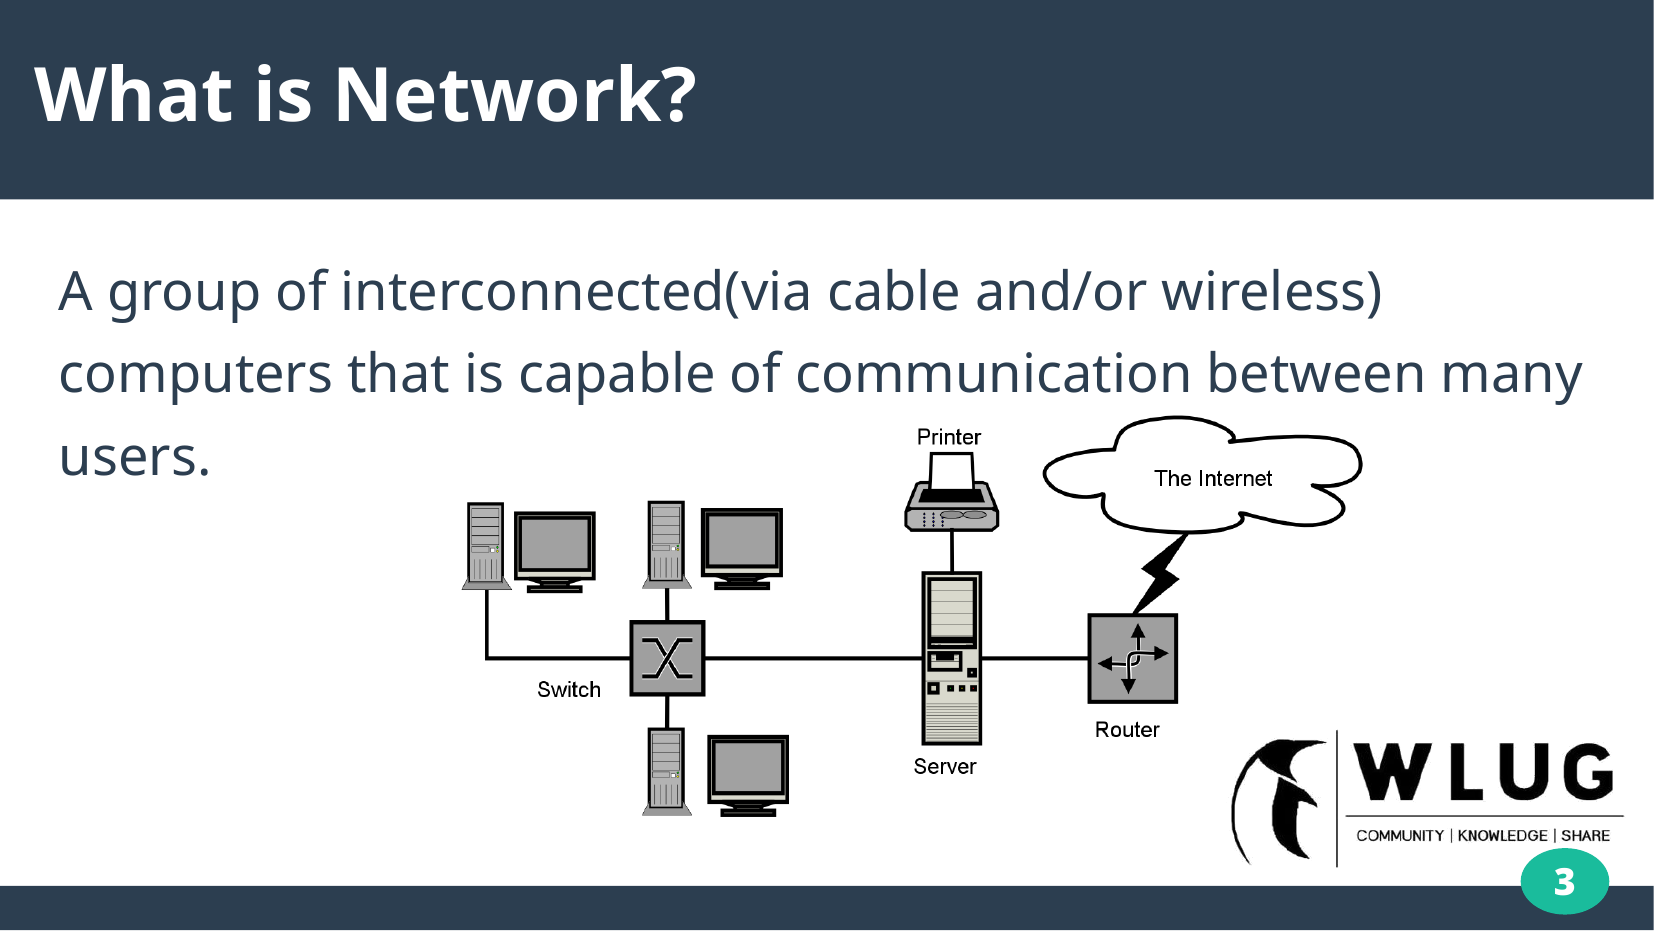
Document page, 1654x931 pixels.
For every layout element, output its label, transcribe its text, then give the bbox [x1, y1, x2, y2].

text_box What is Network? [19, 40, 1016, 166]
subtitle A group of interconnected(via cable and/or wireless) computers that is capable of communication between many users. [59, 243, 1595, 864]
picture [1204, 720, 1638, 875]
